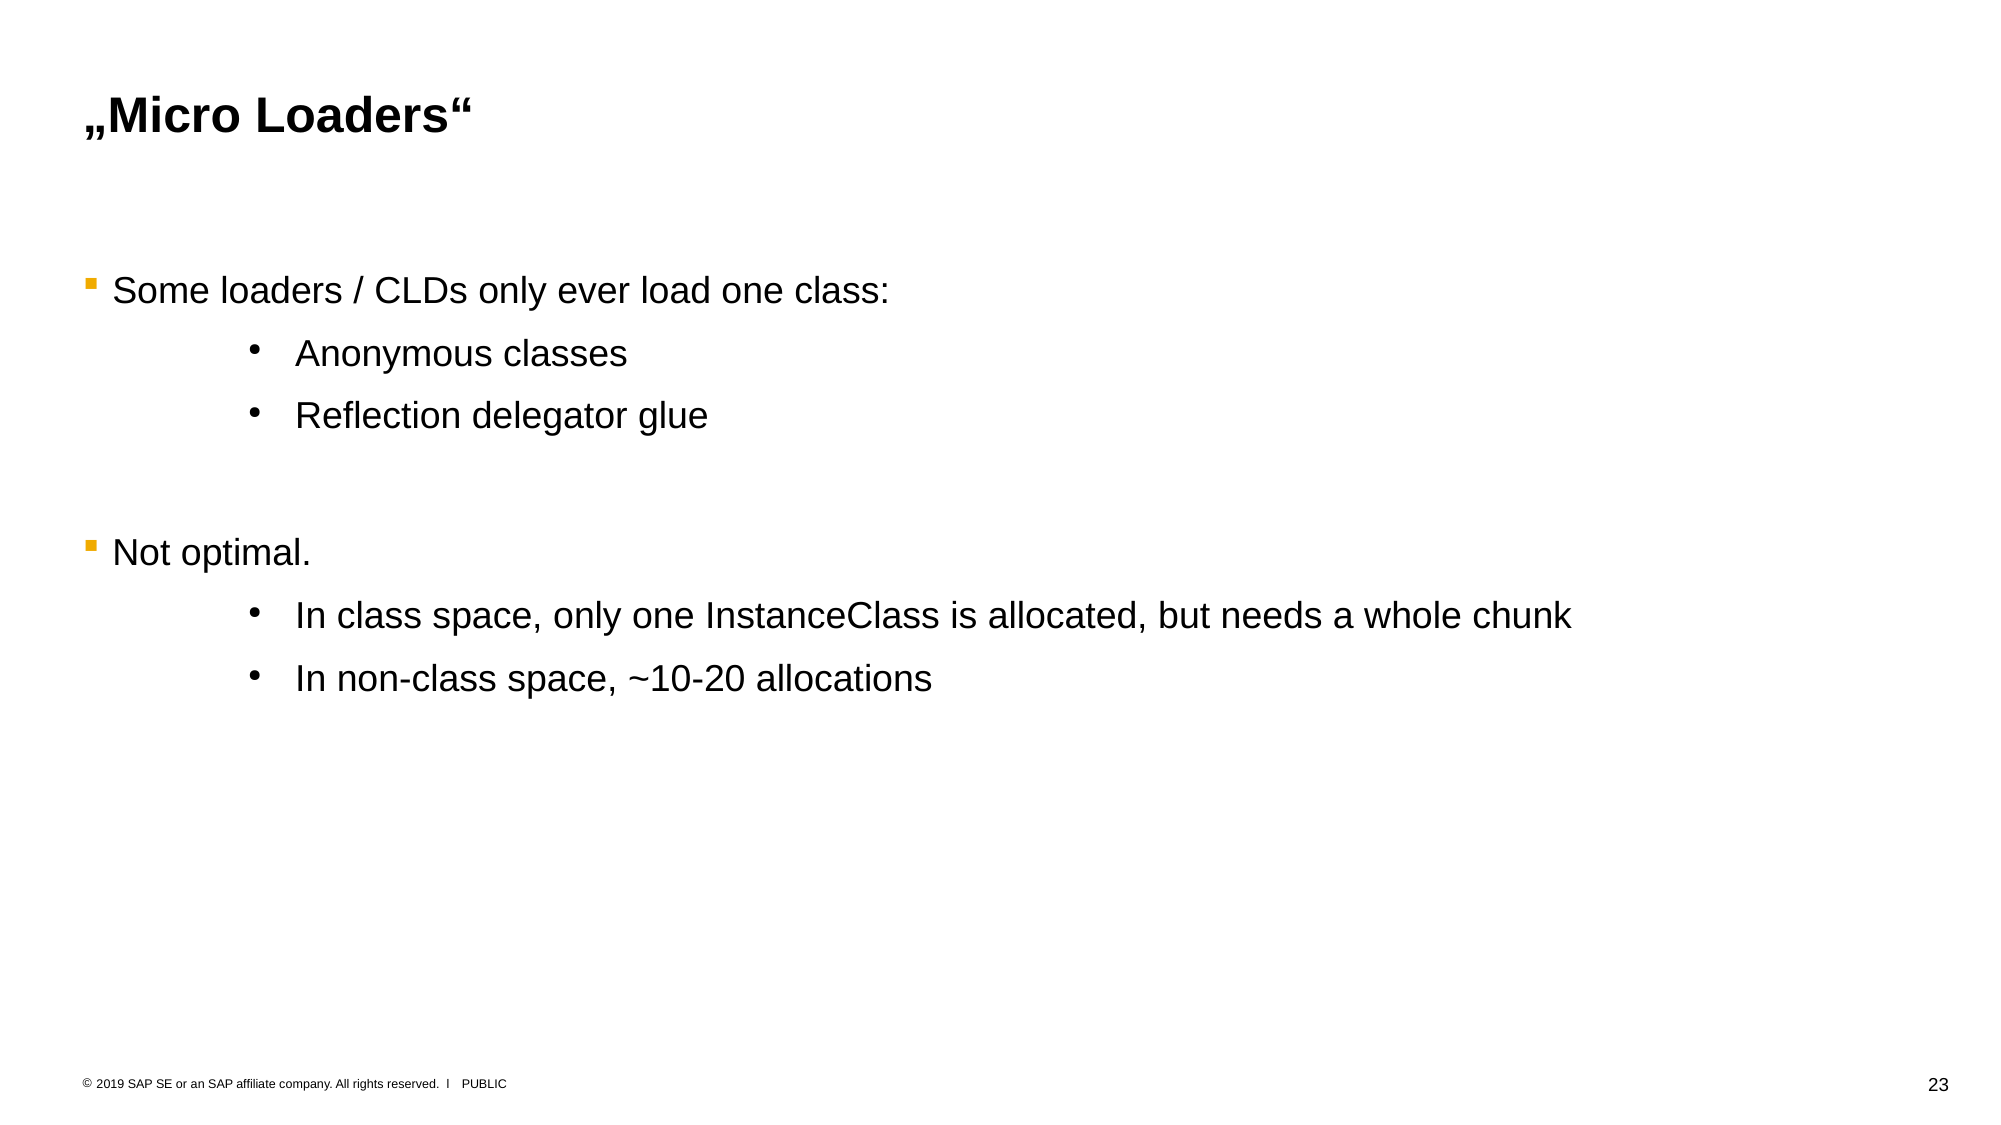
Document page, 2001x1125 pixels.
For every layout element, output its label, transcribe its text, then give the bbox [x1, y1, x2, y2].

list Some loaders / CLDs only ever load one class: Anonymous classes Reflection delegator glue Not optimal. In class space, only one InstanceClass is allocated, but needs a whole chunk In non-class space, ~10-20 allocations [82, 265, 1918, 1040]
title „Micro Loaders“ [82, 82, 1918, 144]
